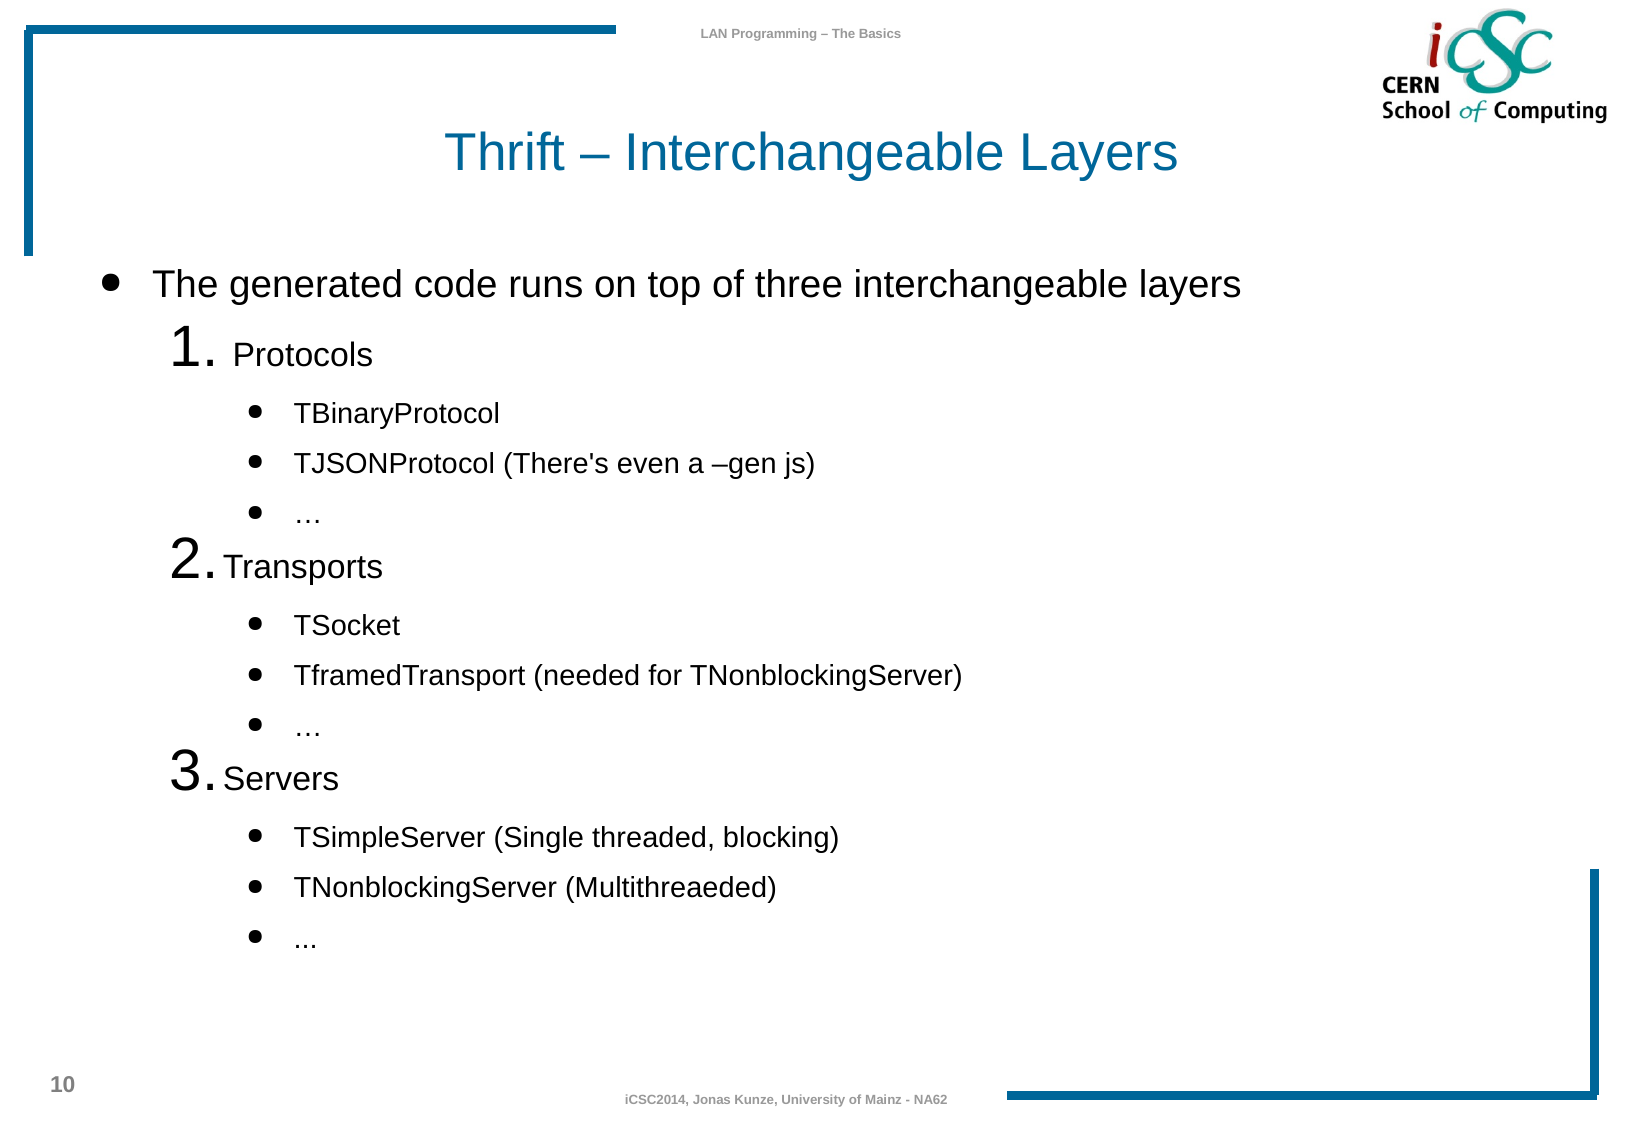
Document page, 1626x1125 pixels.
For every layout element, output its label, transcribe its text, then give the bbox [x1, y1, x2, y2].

title Thrift – Interchangeable Layers [81, 44, 1544, 233]
picture [1381, 8, 1608, 125]
list The generated code runs on top of three interchangeable layers Protocols TBinaryProtocol TJSONProtocol (There's even a –gen js) … Transports TSocket TframedTransport (needed for TNonblockingServer) … Servers TSimpleServer (Single threaded, blocking) TNonblockingServer (Multithreaeded) ... [81, 263, 1512, 1051]
